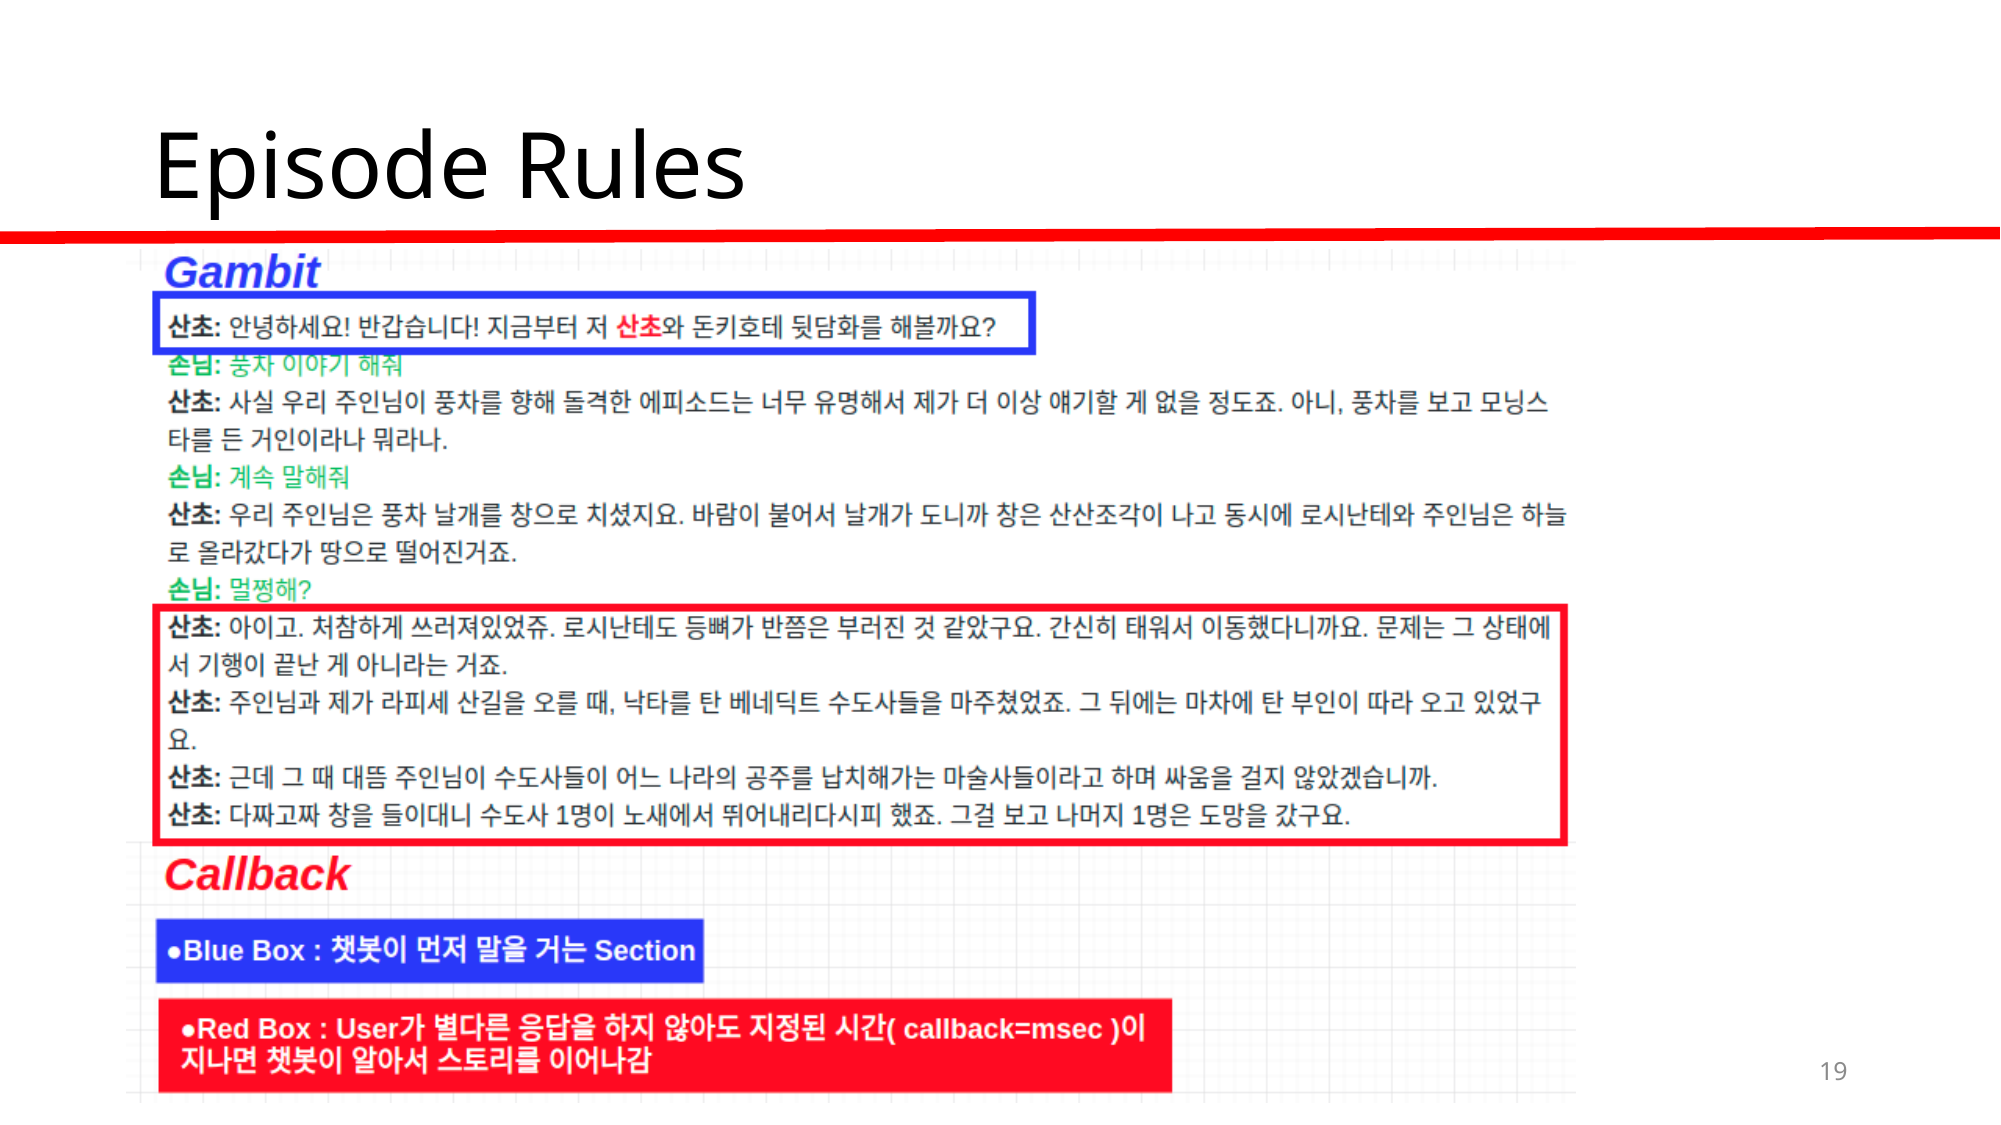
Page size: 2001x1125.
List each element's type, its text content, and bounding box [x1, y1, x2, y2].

text_box Episode Rules [137, 240, 1863, 278]
picture [126, 249, 1576, 1103]
text_box <number> [1576, 1042, 1863, 1103]
text_box Episode Rules [137, 59, 1863, 231]
